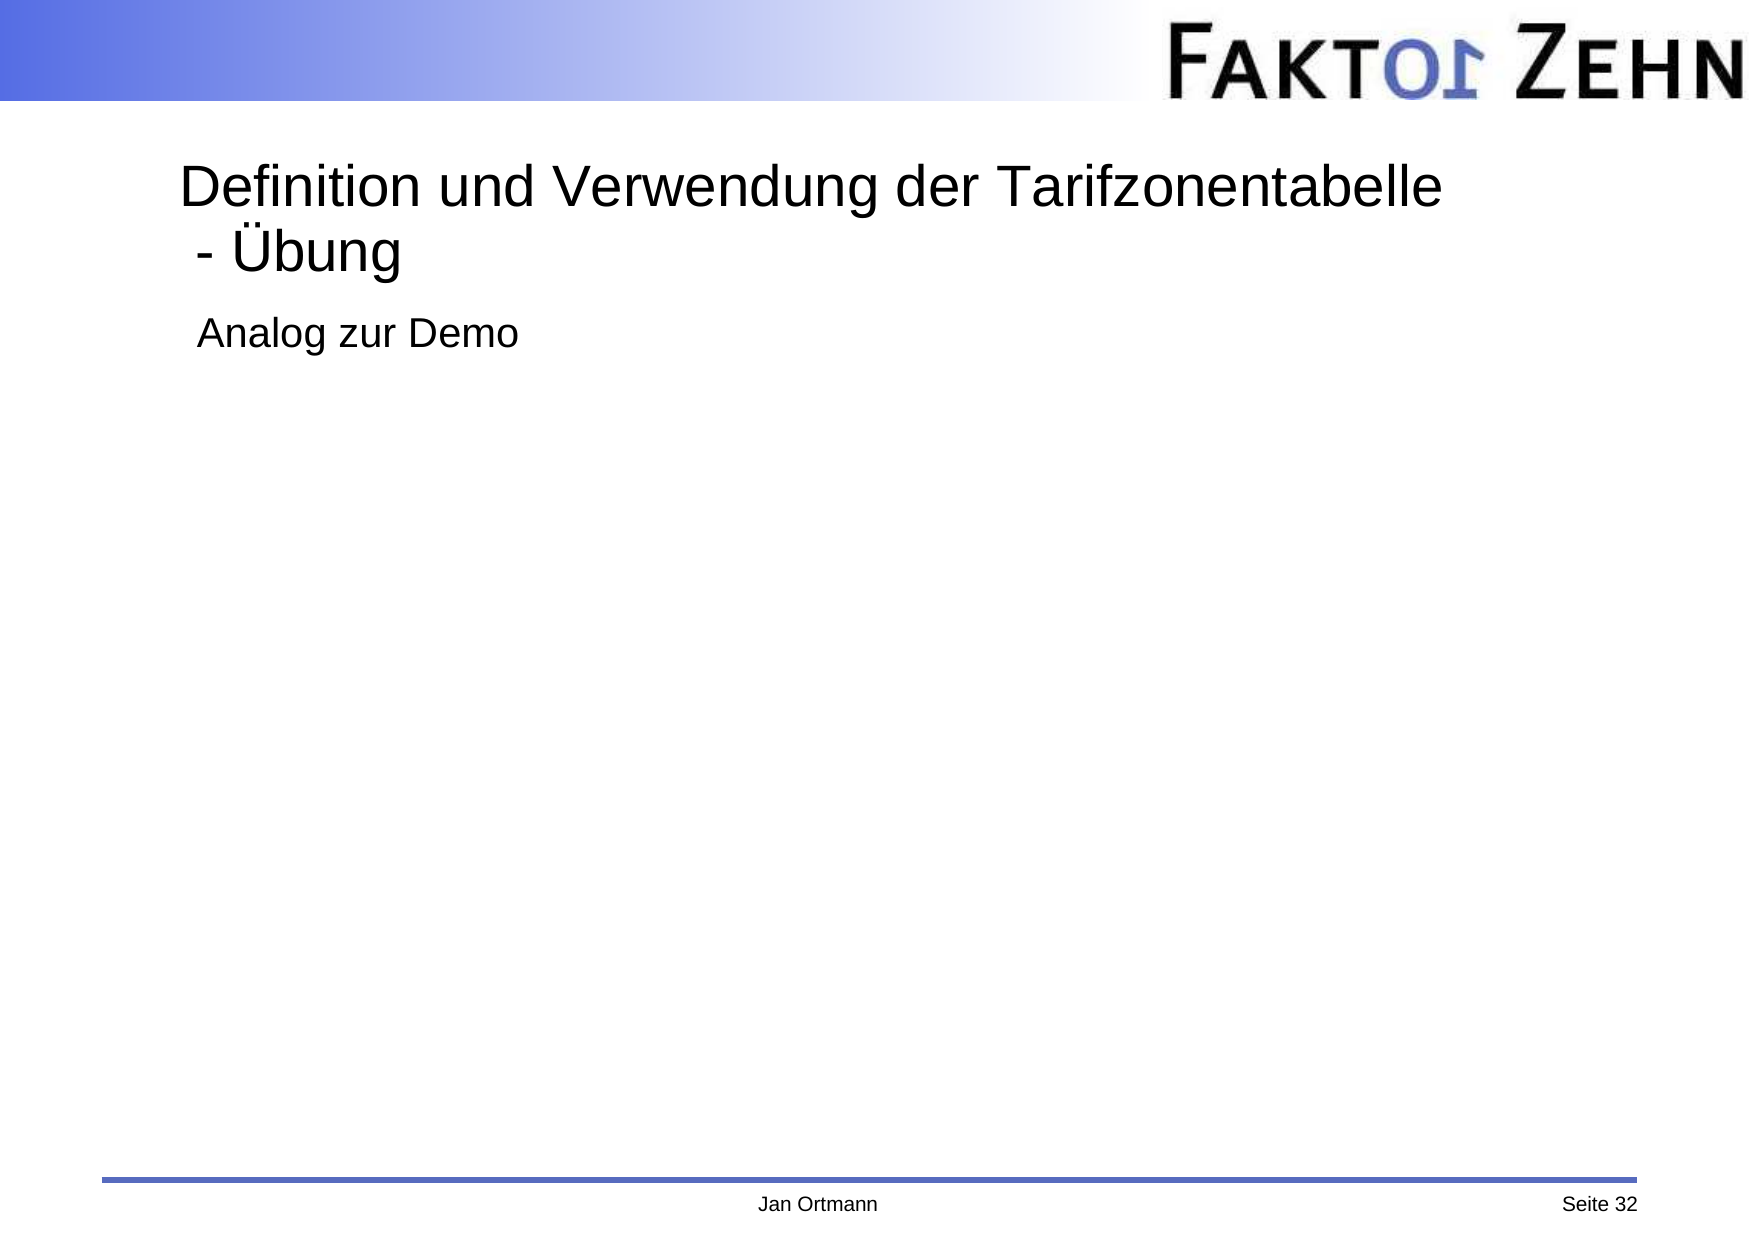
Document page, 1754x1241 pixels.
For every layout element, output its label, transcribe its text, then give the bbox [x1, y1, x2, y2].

picture [1162, 7, 1752, 100]
title Definition und Verwendung der Tarifzonentabelle - Übung [179, 142, 1576, 296]
list Analog zur Demo [179, 310, 1576, 1078]
